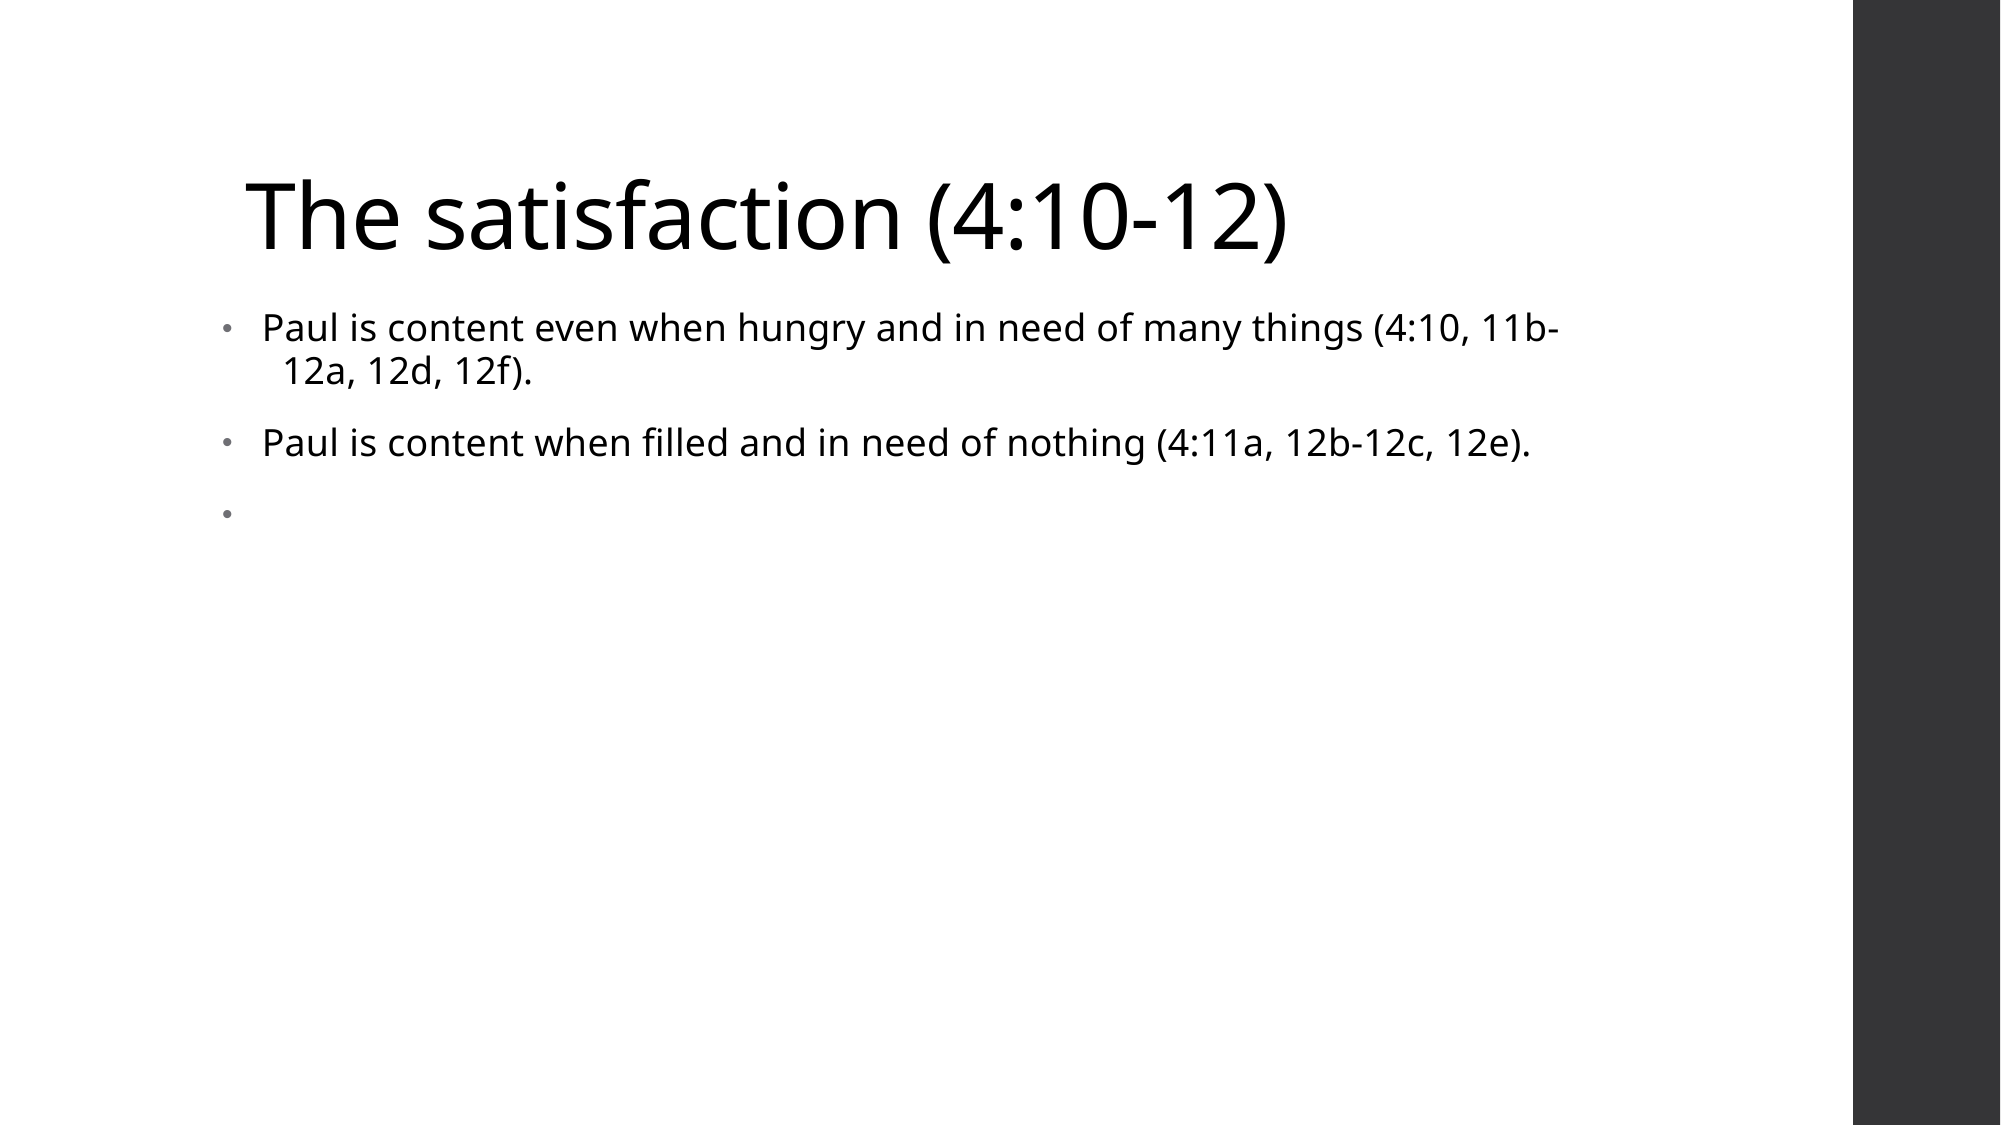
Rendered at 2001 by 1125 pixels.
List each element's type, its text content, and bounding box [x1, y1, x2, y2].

title The satisfaction (4:10-12) [206, 60, 1797, 278]
list Paul is content even when hungry and in need of many things (4:10, 11b-12a, 12d, 12f). Paul is content when filled and in need of nothing (4:11a, 12b-12c, 12e). [206, 299, 1617, 1014]
